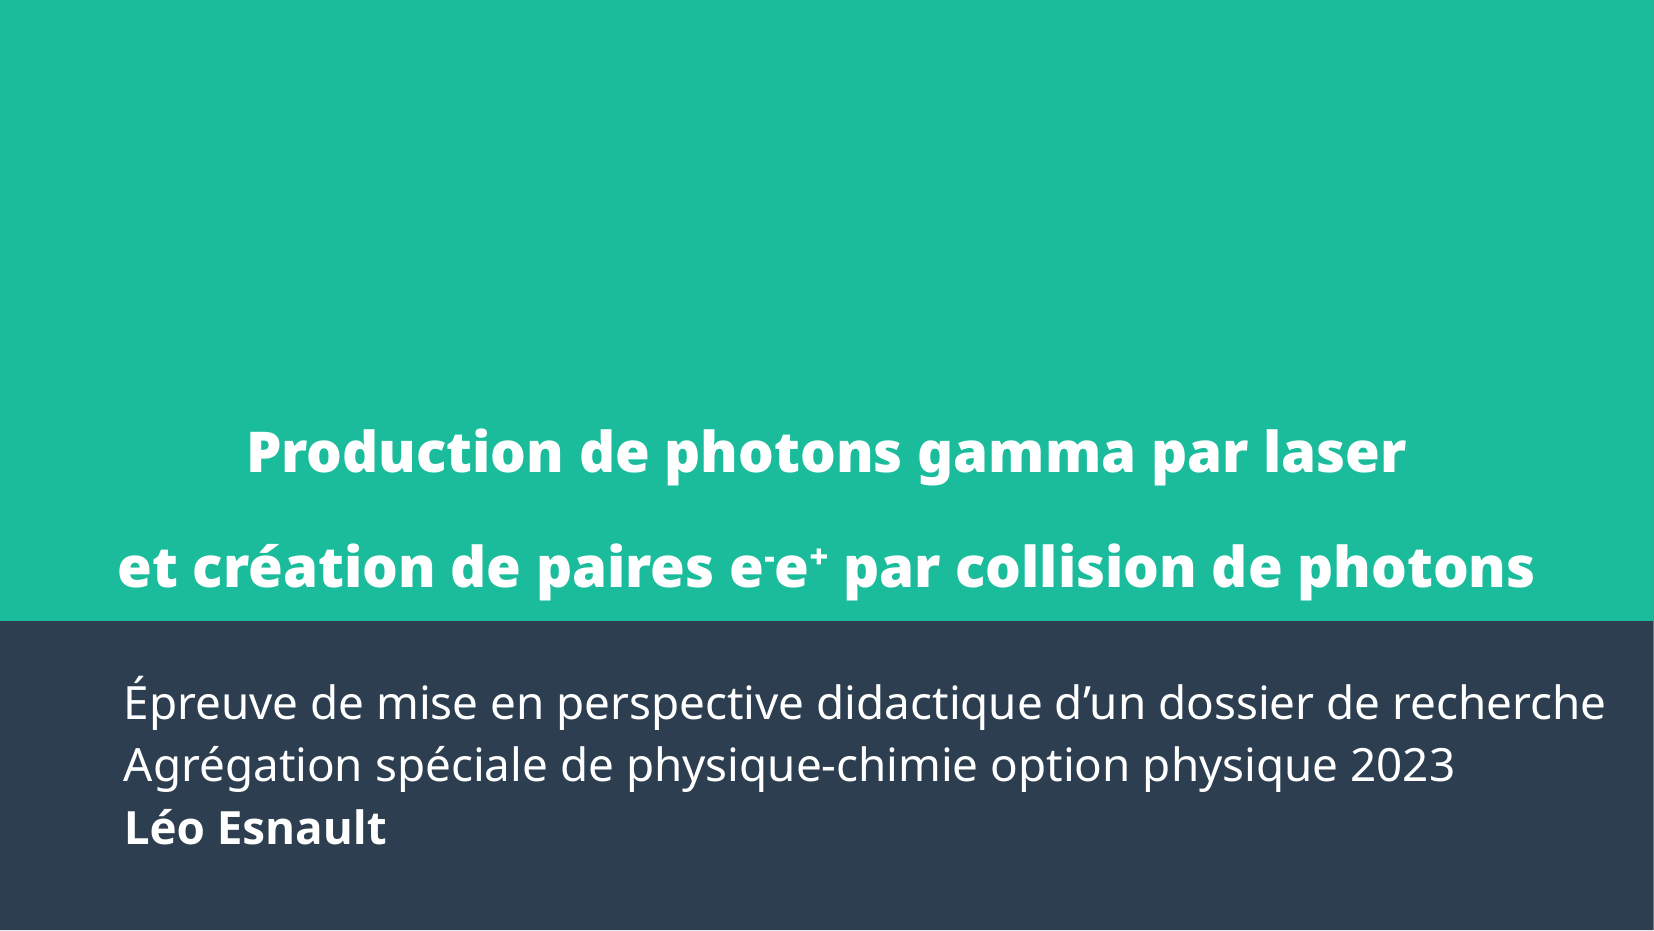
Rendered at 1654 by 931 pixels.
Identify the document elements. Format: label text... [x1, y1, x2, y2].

title Production de photons gamma par laser et création de paires e-e+ par collision de photons [59, 382, 1595, 595]
subtitle Épreuve de mise en perspective didactique d’un dossier de recherche Agrégation spéciale de physique-chimie option physique 2023 Léo Esnault [124, 642, 1654, 886]
